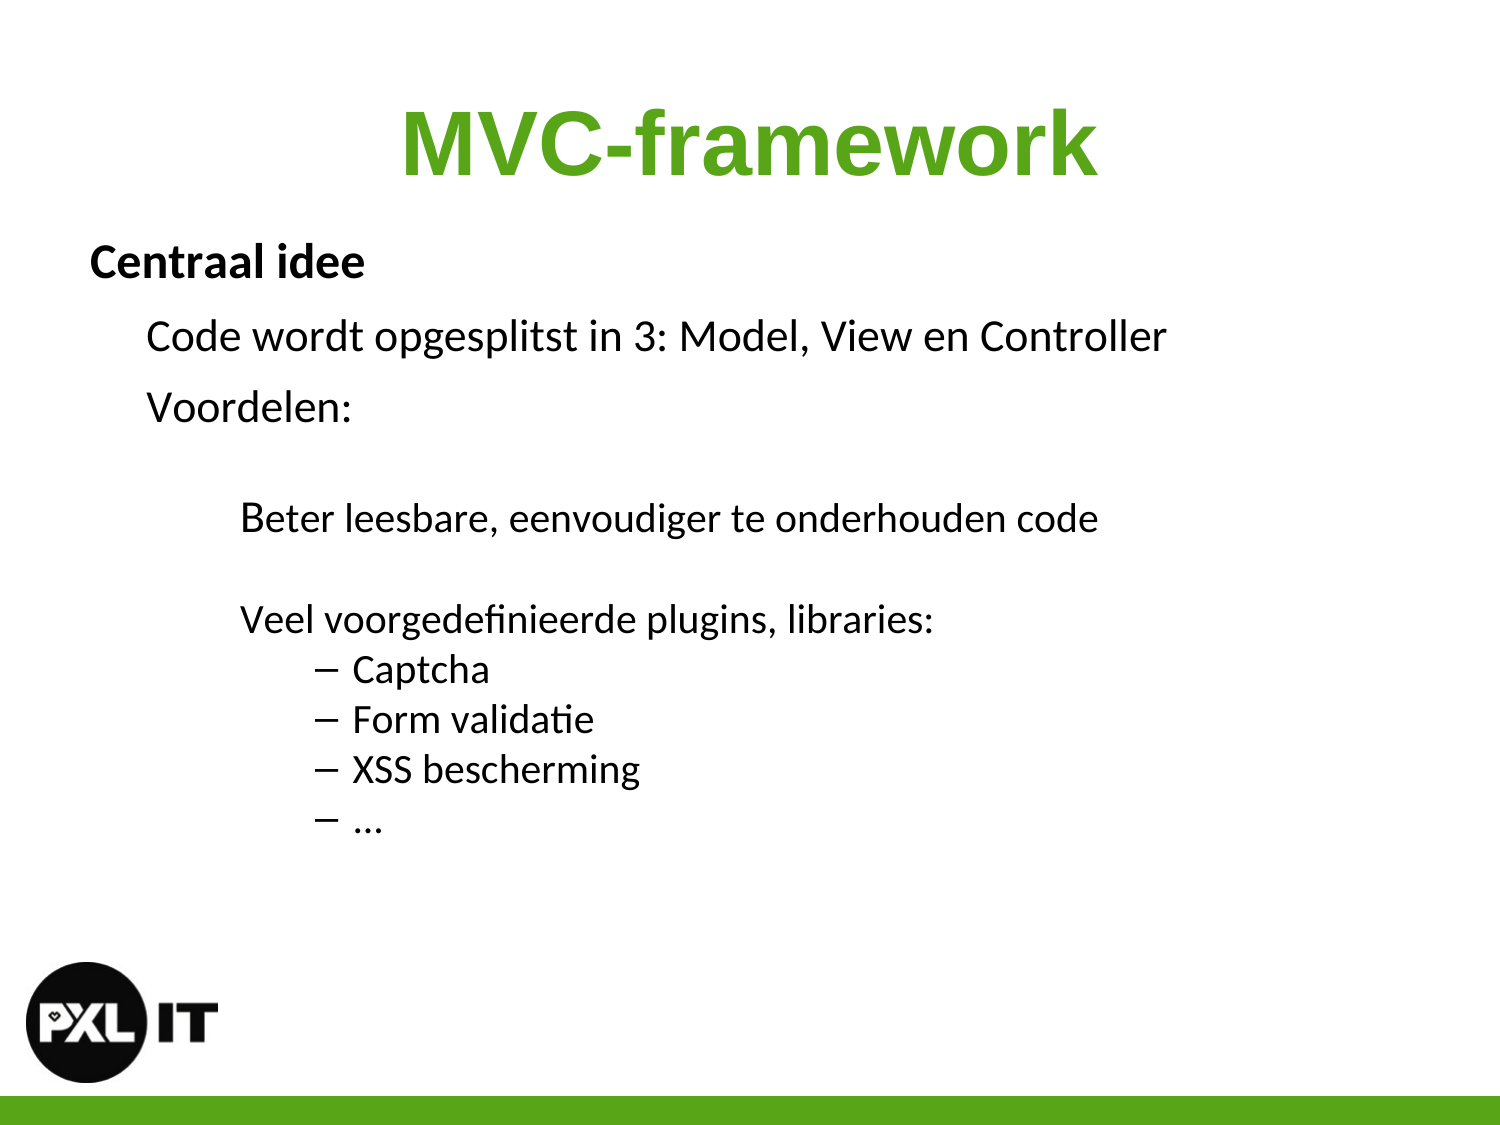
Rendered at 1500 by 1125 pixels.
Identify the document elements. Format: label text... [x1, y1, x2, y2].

title MVC-framework [75, 45, 1426, 221]
picture [26, 962, 218, 1083]
text_box Centraal idee Code wordt opgesplitst in 3: Model, View en Controller Voordelen: Beter leesbare, eenvoudiger te onderhouden code Veel voorgedefinieerde plugins, libraries: Captcha Form validatie XSS bescherming ... [75, 221, 1426, 964]
